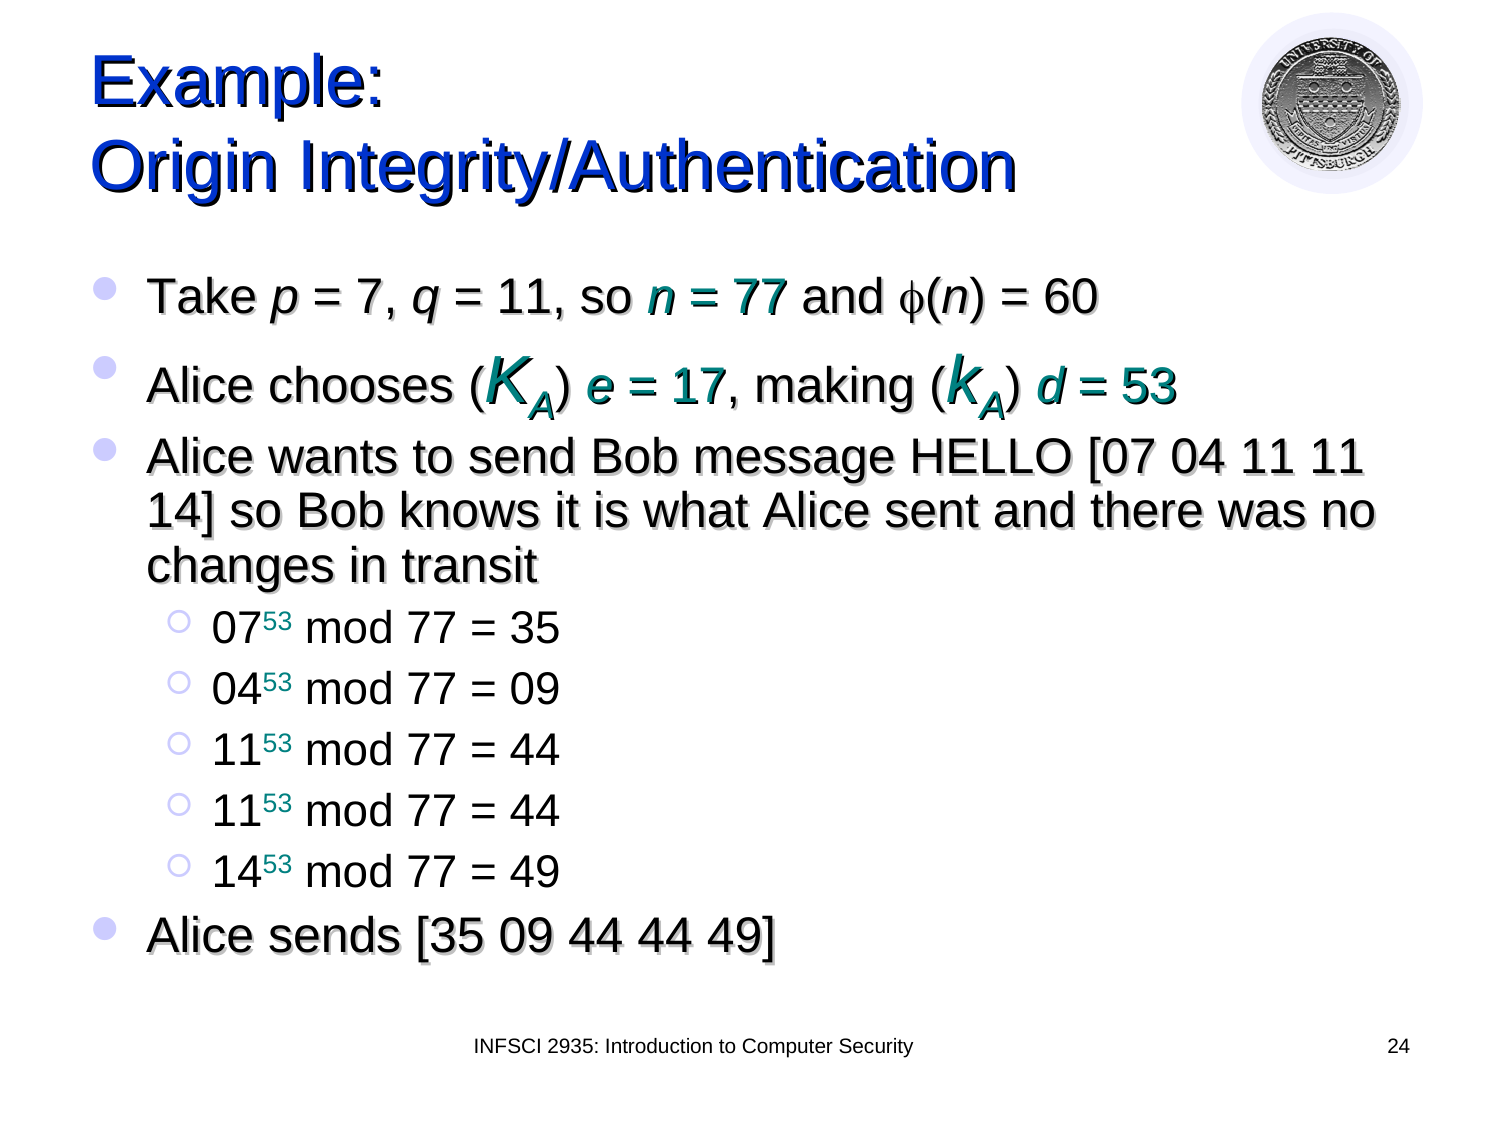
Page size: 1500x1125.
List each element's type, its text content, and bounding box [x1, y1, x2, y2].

list Take p = 7, q = 11, so n = 77 and (n) = 60 Alice chooses (KA) e = 17, making (kA) d = 53 Alice wants to send Bob message HELLO [07 04 11 11 14] so Bob knows it is what Alice sent and there was no changes in transit 0753 mod 77 = 35 0453 mod 77 = 09 1153 mod 77 = 44 1153 mod 77 = 44 1453 mod 77 = 49 Alice sends [35 09 44 44 49] [75, 262, 1426, 1006]
title Example: Origin Integrity/Authentication [75, 24, 1426, 213]
